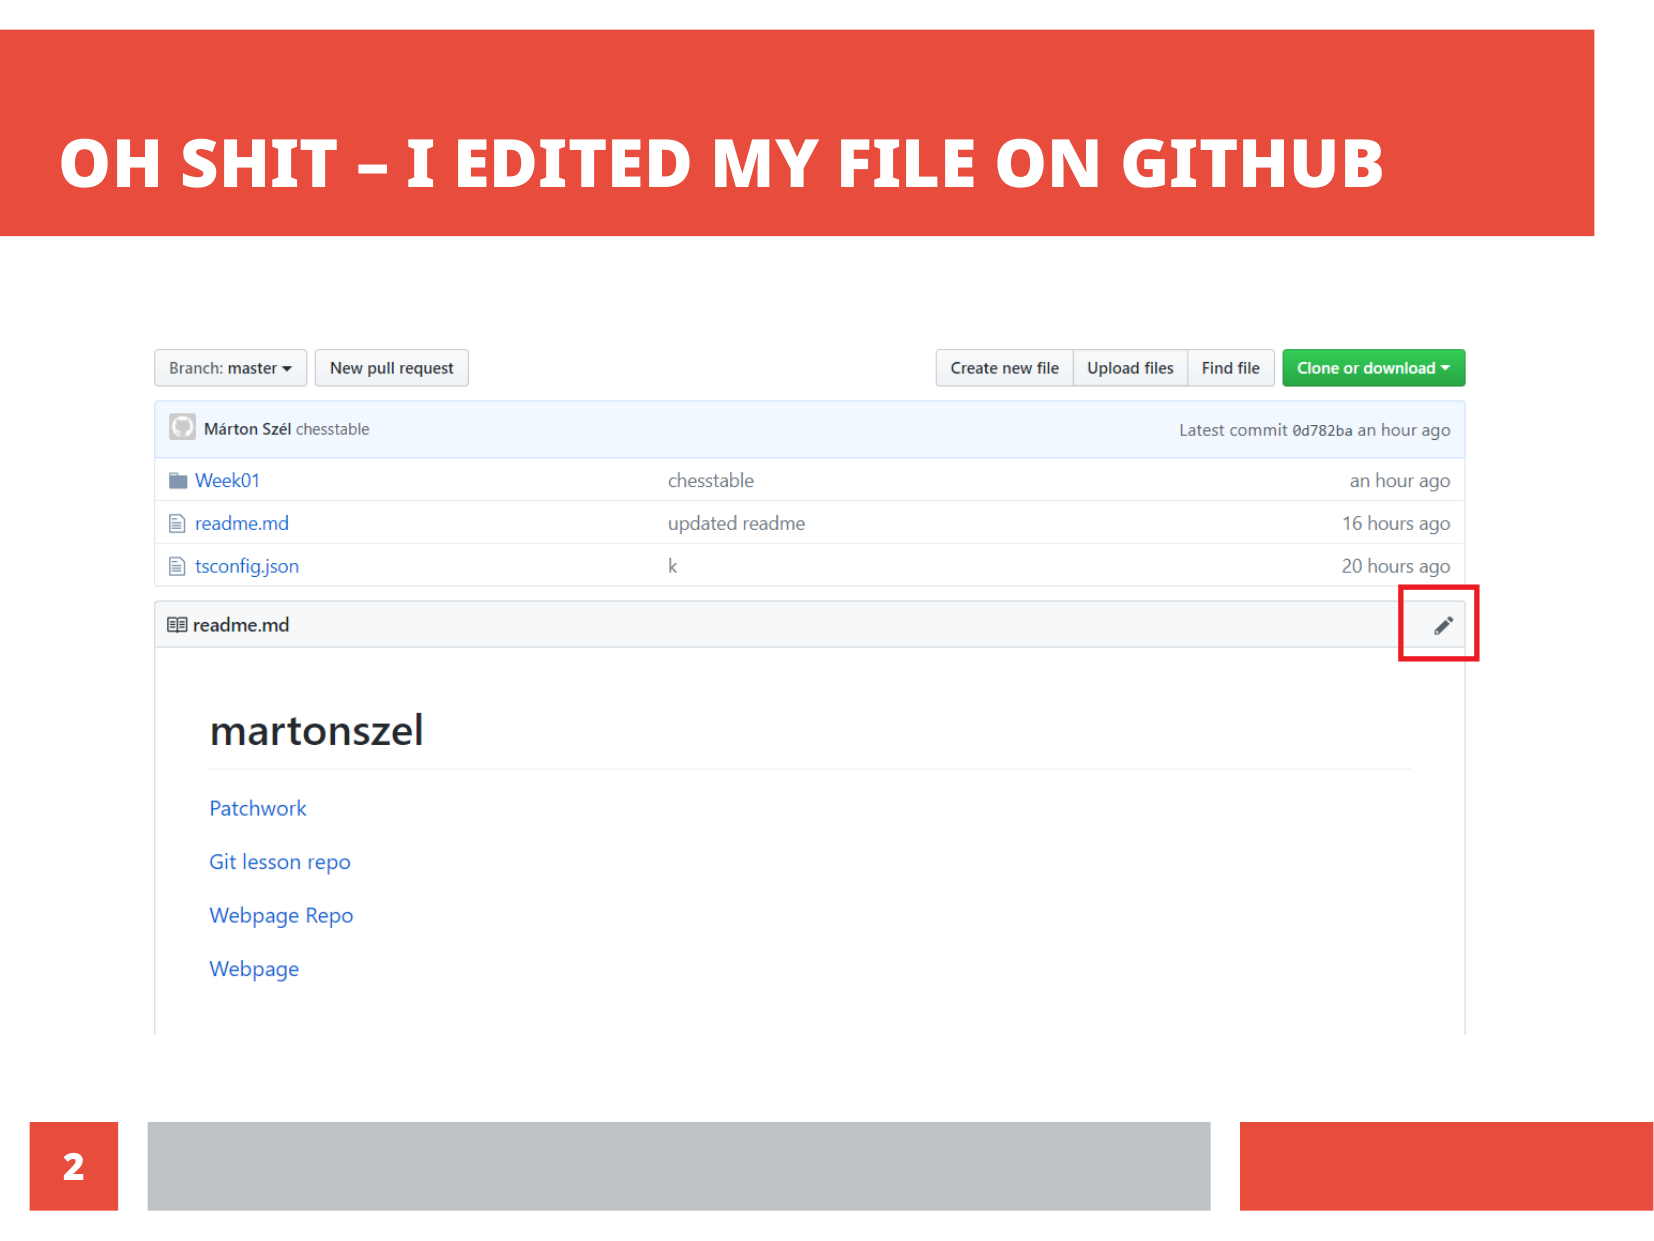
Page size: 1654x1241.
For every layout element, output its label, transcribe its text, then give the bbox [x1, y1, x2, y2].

title OH SHIT – I EDITED MY FILE ON GITHUB [59, 59, 1595, 207]
picture [151, 332, 1486, 1036]
